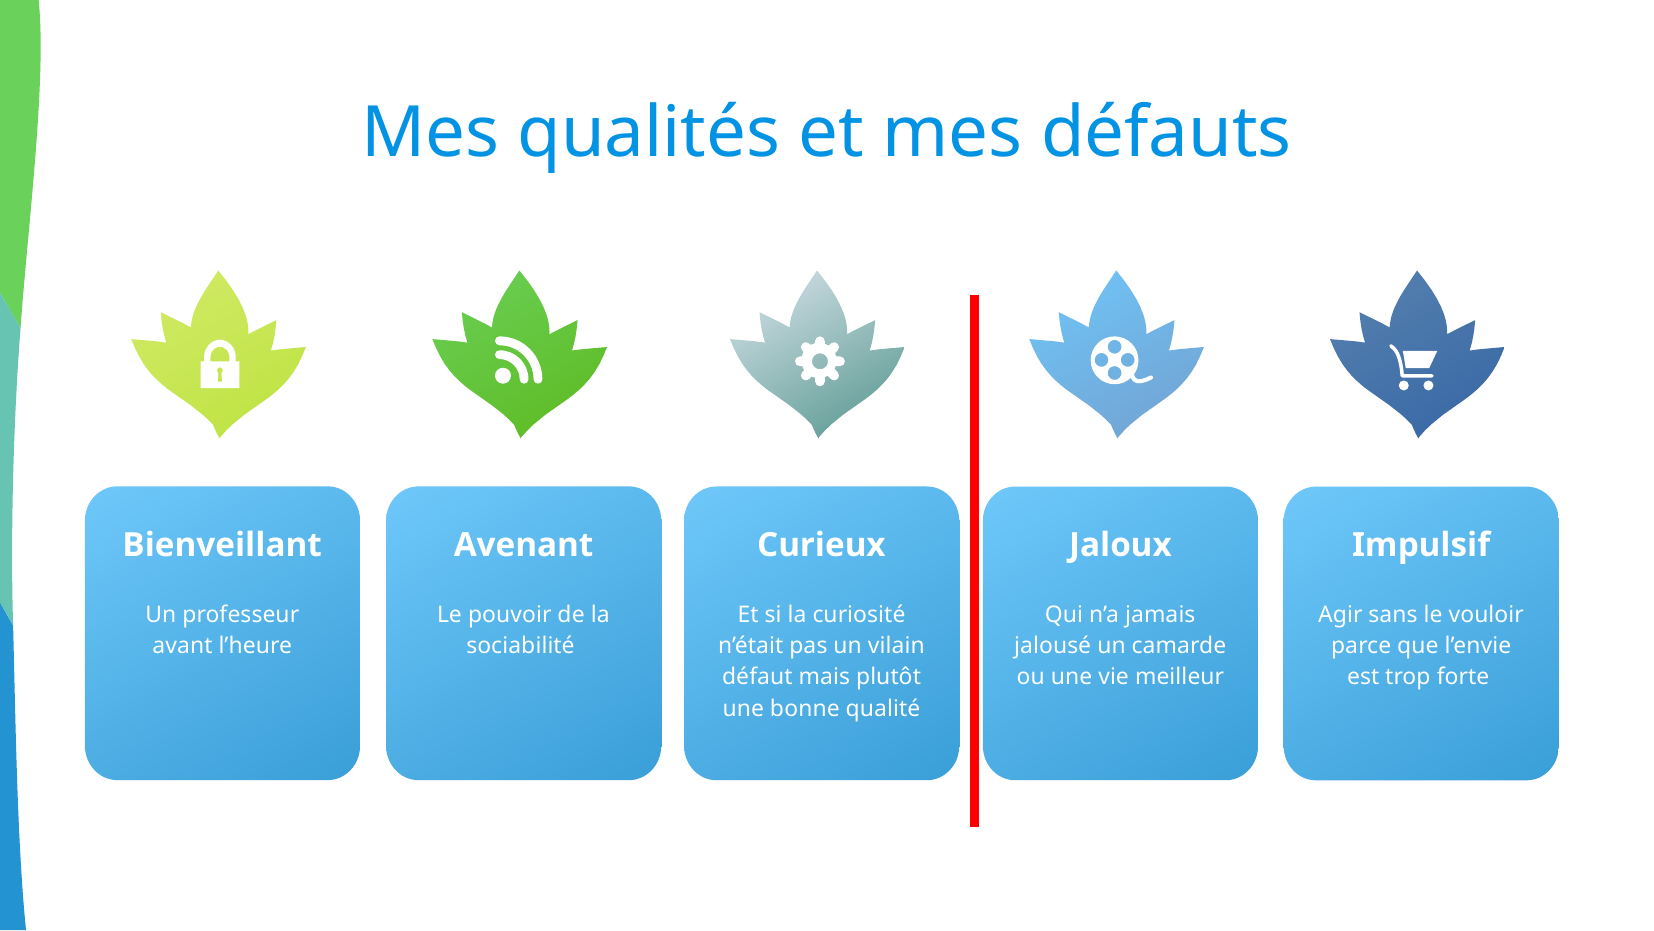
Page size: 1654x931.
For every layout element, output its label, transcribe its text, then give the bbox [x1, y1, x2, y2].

text_box [131, 270, 306, 439]
text_box [730, 270, 905, 439]
text_box Mes qualités et mes défauts [0, 78, 1654, 178]
text_box Jaloux Qui n’a jamais jalousé un camarde ou une vie meilleur [982, 486, 1259, 781]
text_box Bienveillant Un professeur avant l’heure [84, 486, 361, 781]
text_box Impulsif Agir sans le vouloir parce que l’envie est trop forte [1283, 486, 1559, 781]
text_box [1029, 270, 1204, 439]
text_box Curieux Et si la curiosité n’était pas un vilain défaut mais plutôt une bonne qualité [684, 486, 960, 781]
text_box [432, 270, 608, 439]
text_box [1330, 270, 1505, 439]
text_box Avenant Le pouvoir de la sociabilité [386, 486, 662, 781]
